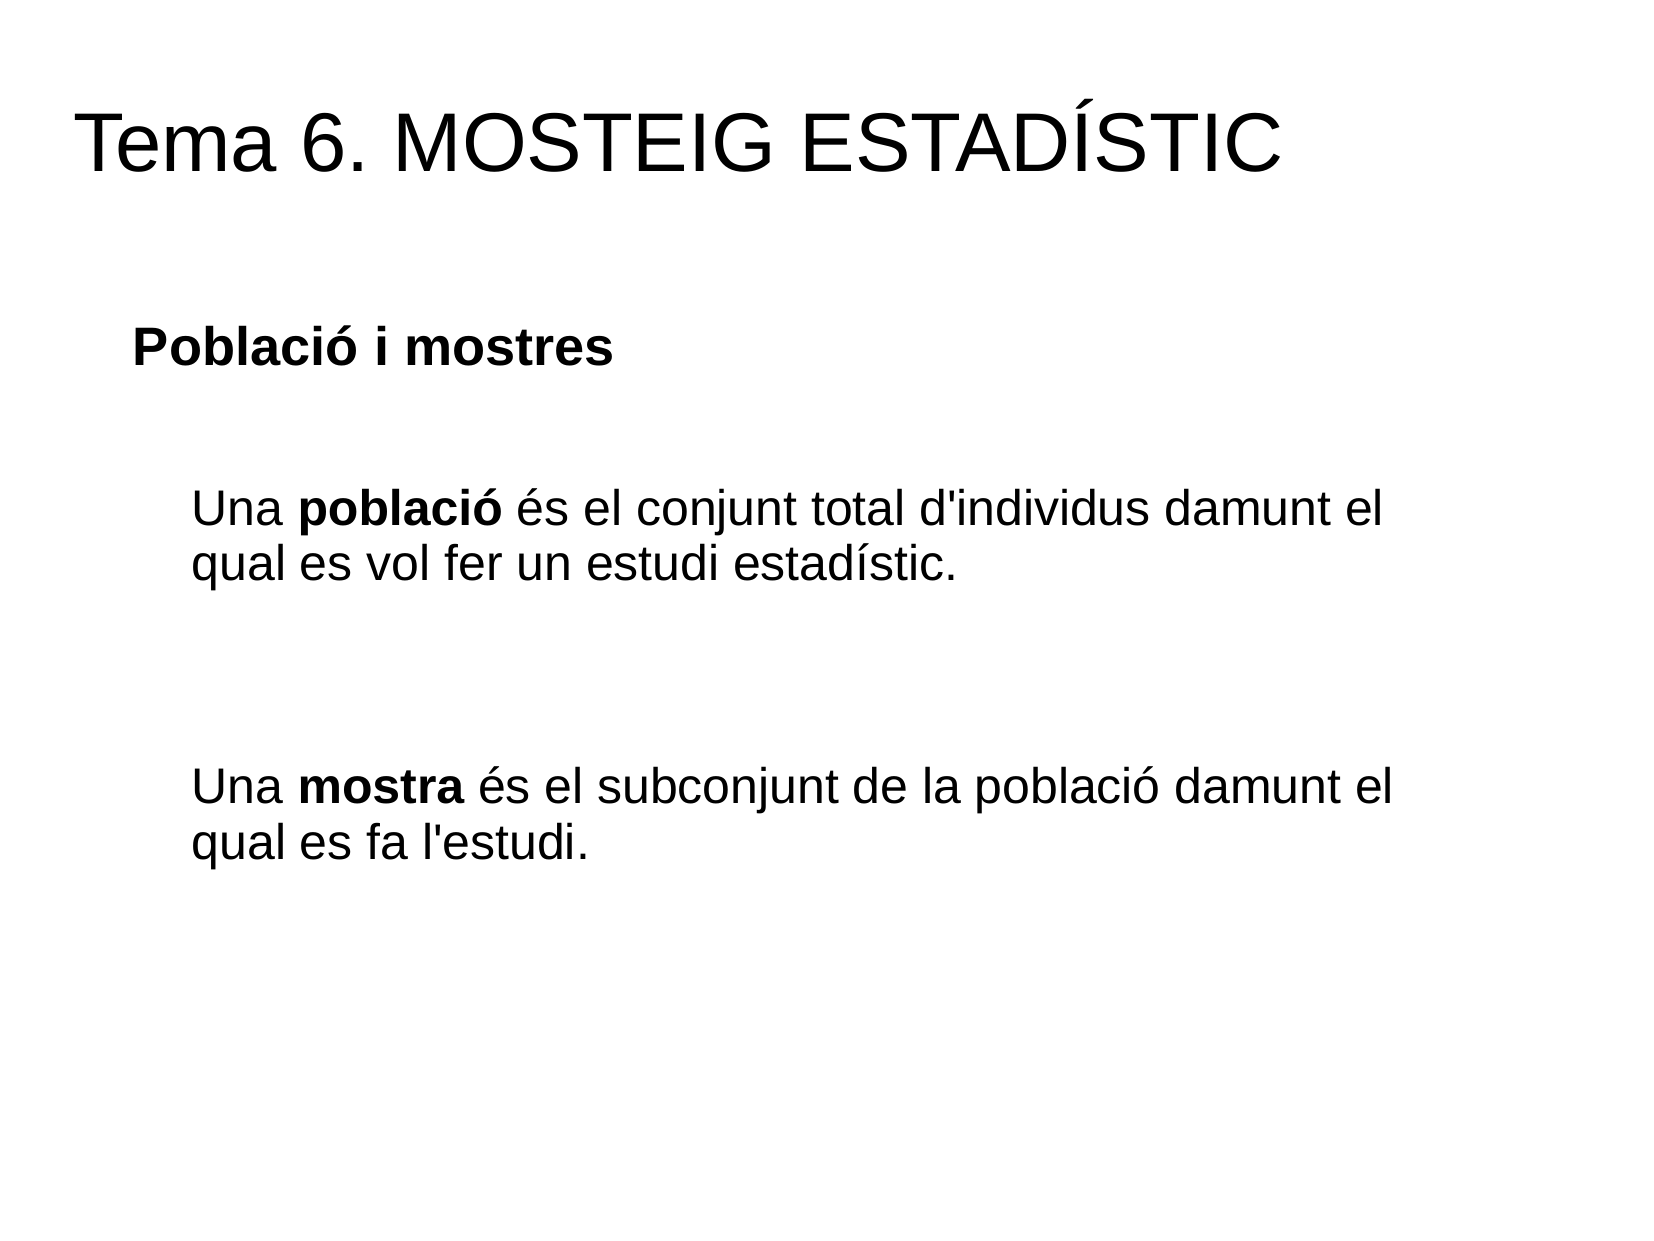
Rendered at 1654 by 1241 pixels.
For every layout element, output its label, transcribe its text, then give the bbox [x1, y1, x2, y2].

text_box Població i mostres [118, 308, 739, 386]
text_box Tema 6. MOSTEIG ESTADÍSTIC [59, 88, 1625, 197]
text_box Una població és el conjunt total d'individus damunt el qual es vol fer un estudi estadístic. Una mostra és el subconjunt de la població damunt el qual es fa l'estudi. [177, 472, 1506, 992]
